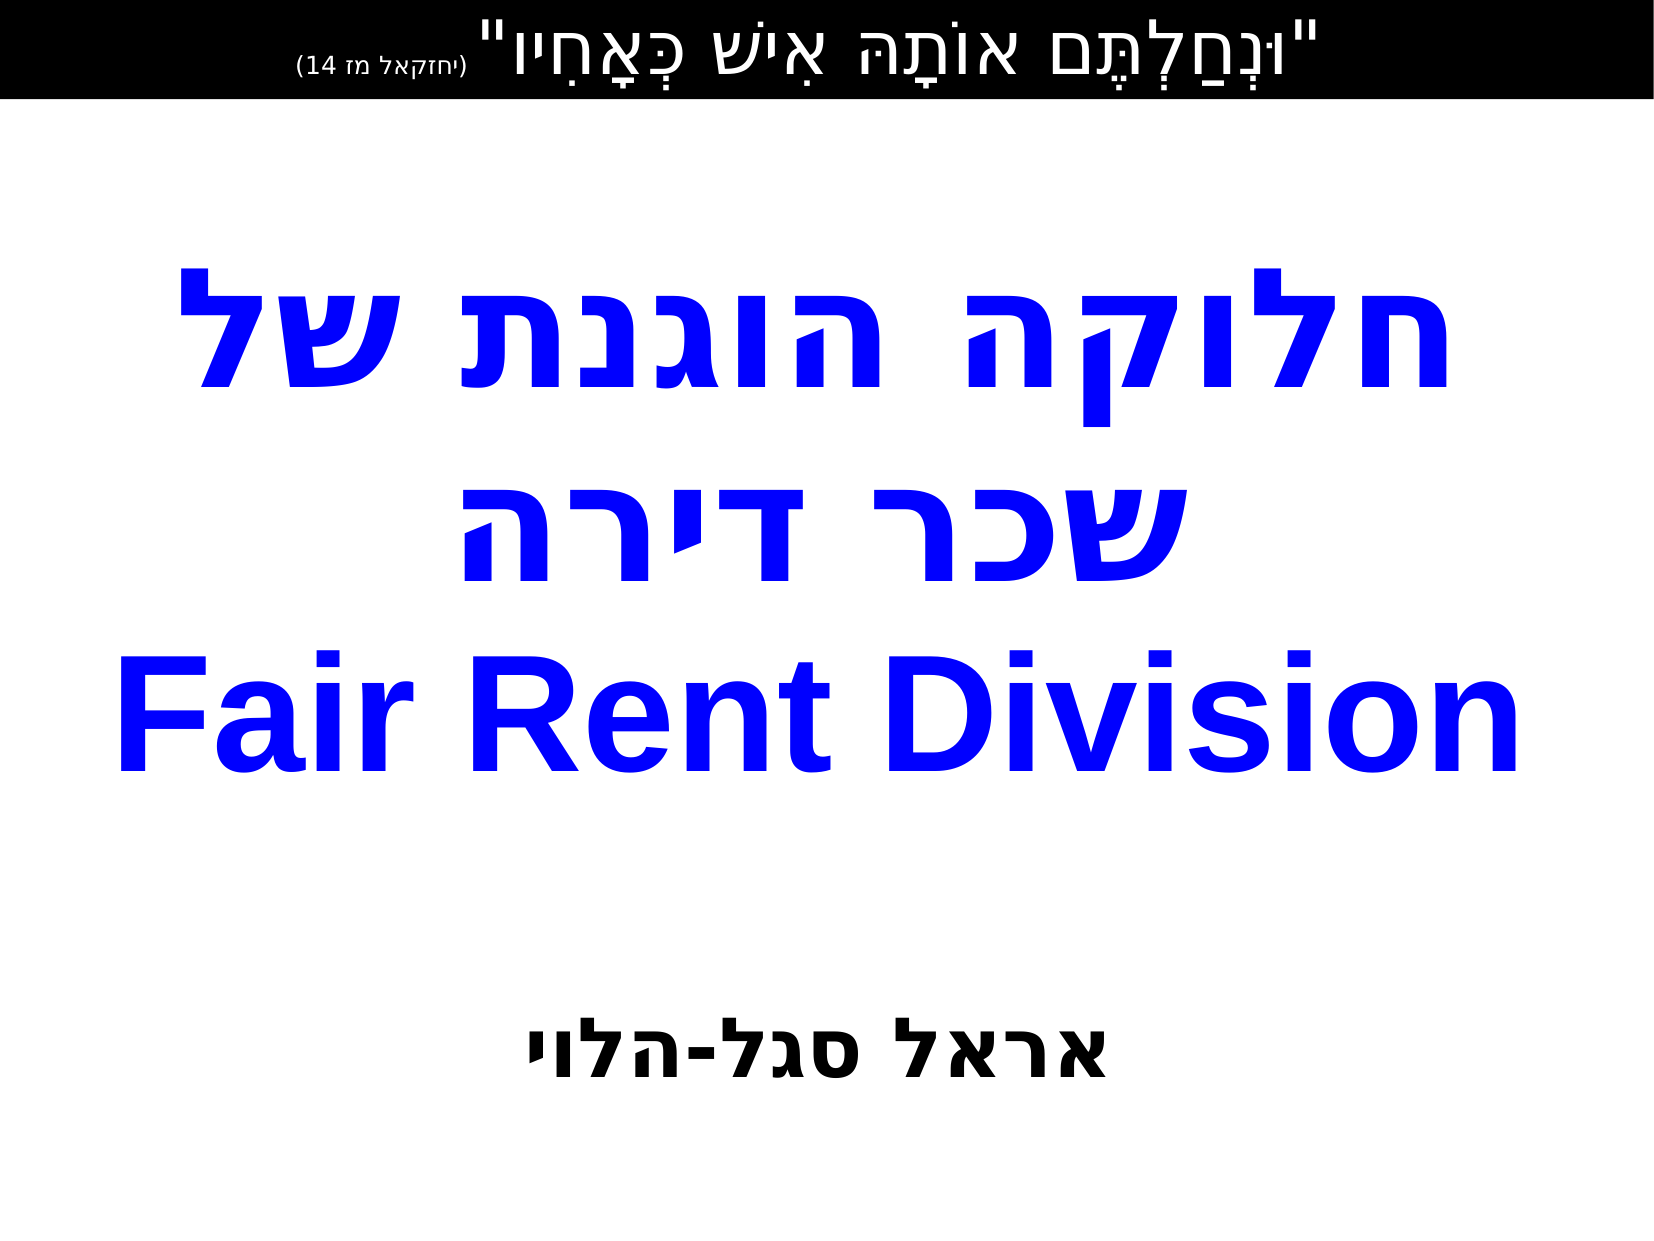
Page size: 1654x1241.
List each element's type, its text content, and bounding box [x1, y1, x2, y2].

title חלוקה הוגנת של שכר דירה Fair Rent Division אראל סגל-הלוי [0, 100, 1654, 1240]
text_box "וּנְחַלְתֶּם אוֹתָהּ אִישׁ כְּאָחִיו" (יחזקאל מז 14) [0, 0, 1654, 100]
